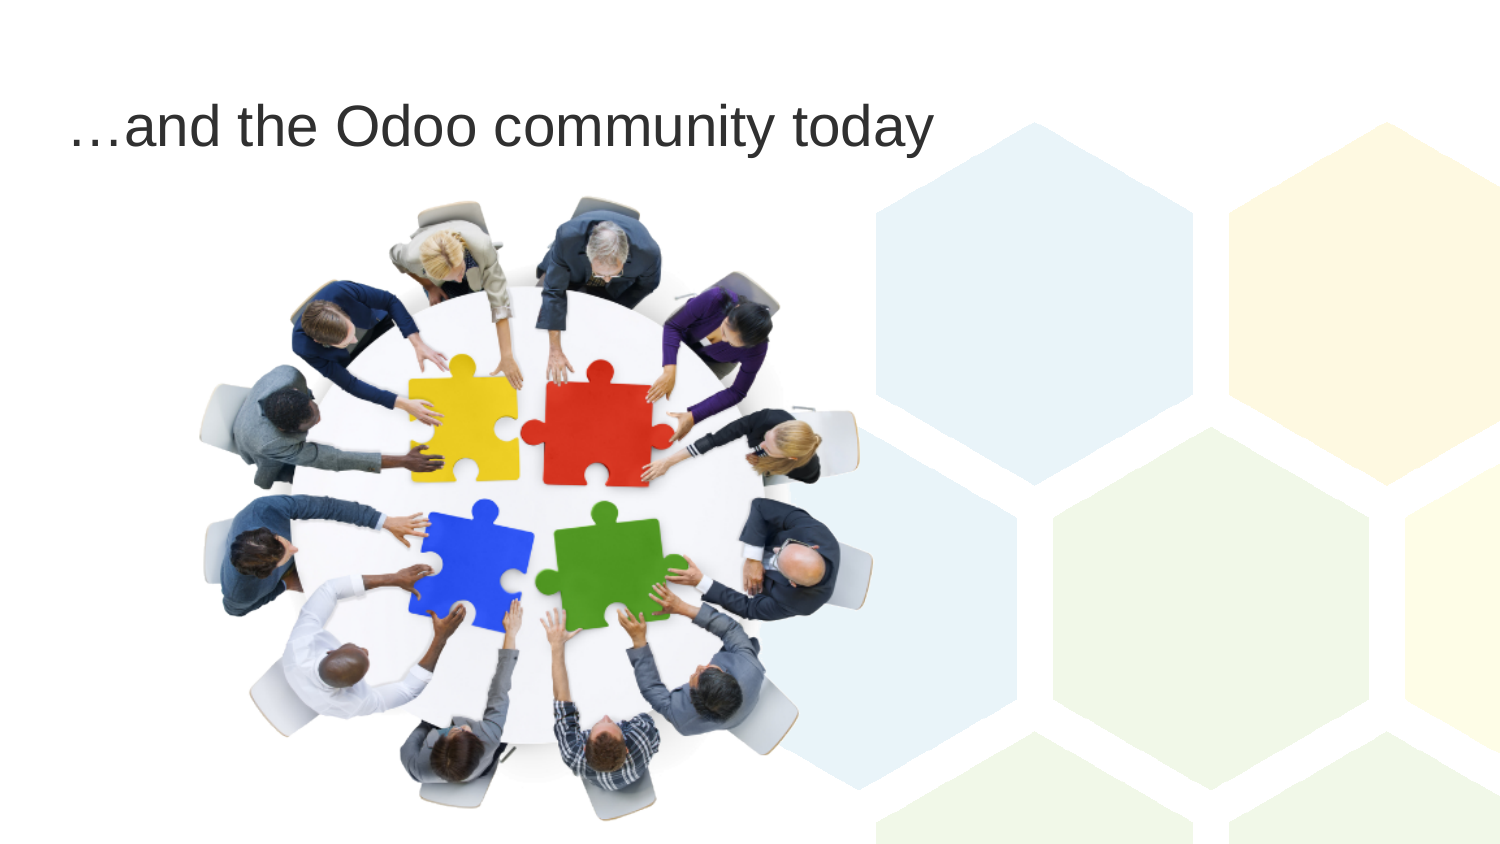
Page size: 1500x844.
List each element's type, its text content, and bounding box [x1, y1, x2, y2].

title …and the Odoo community today [51, 72, 1449, 167]
picture [0, 0, 1500, 844]
